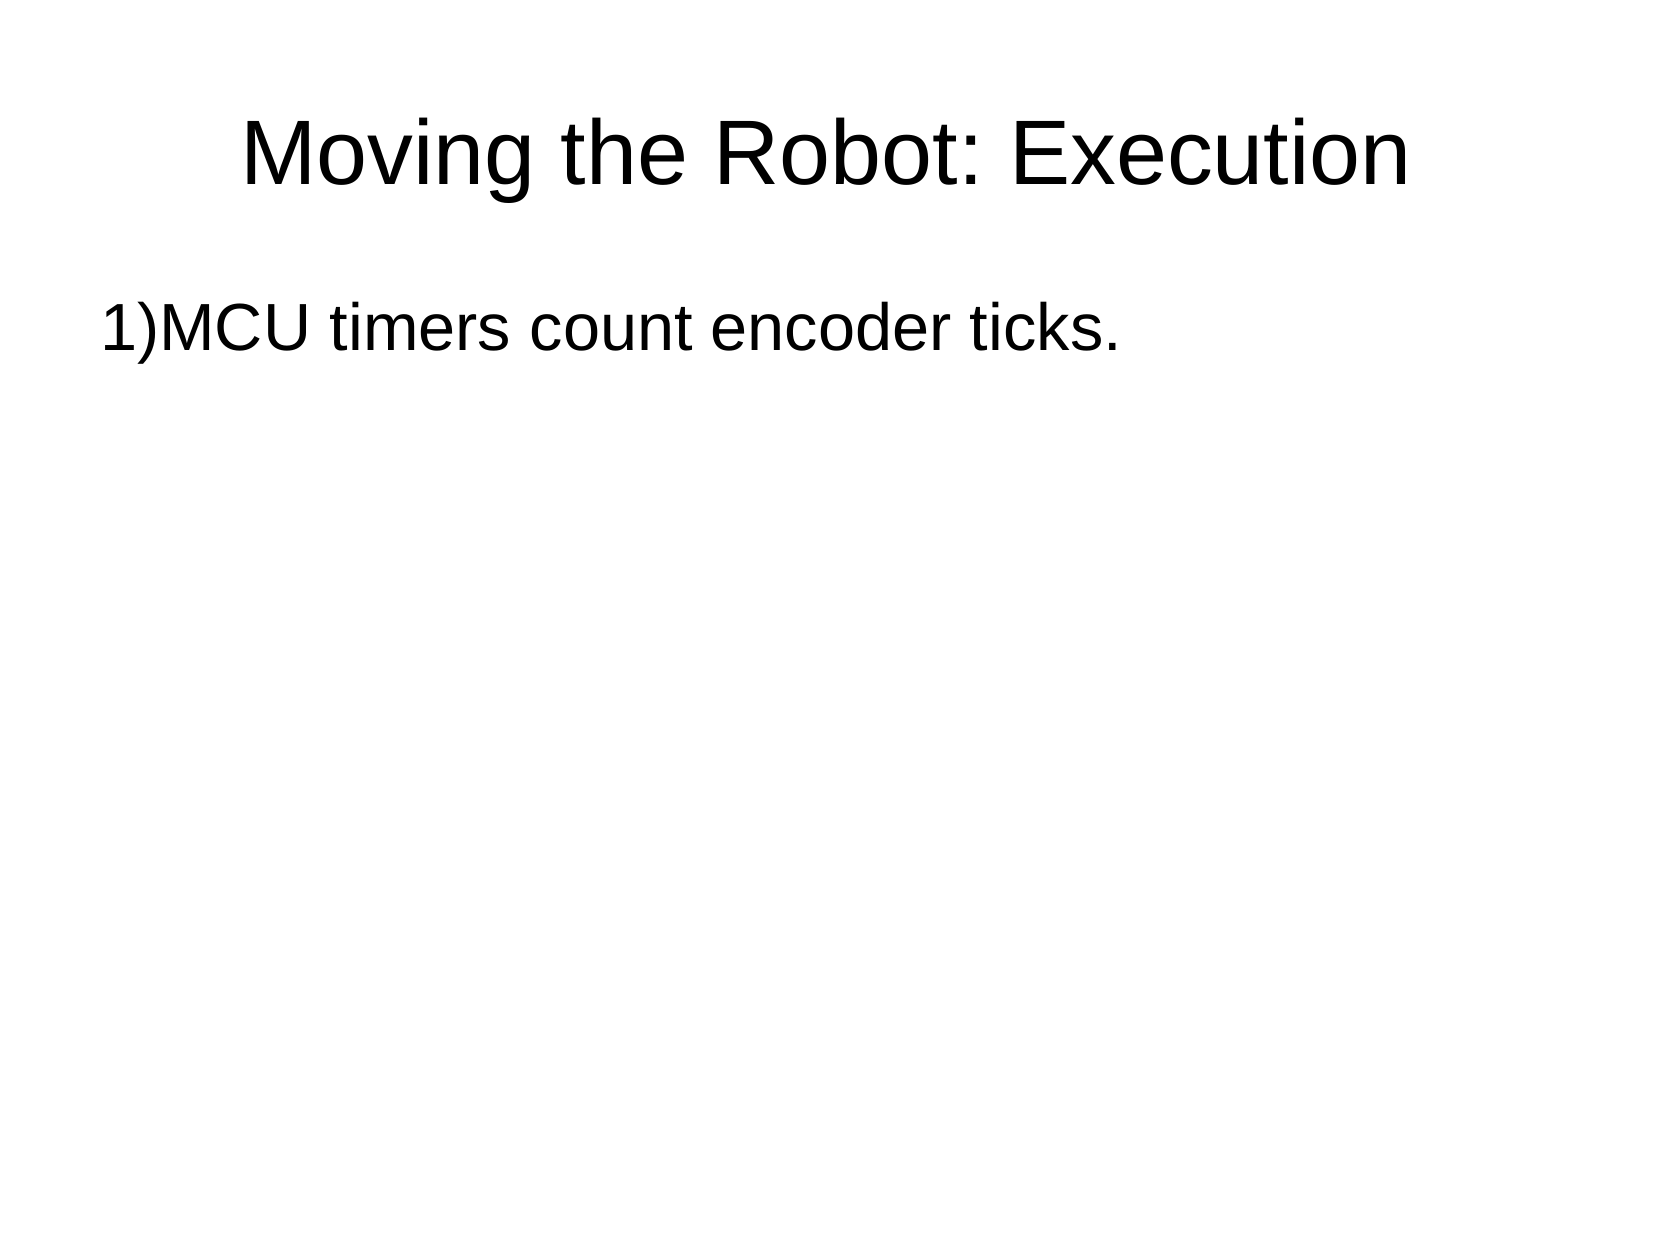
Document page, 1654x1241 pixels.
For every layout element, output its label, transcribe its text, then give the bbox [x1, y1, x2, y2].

title Moving the Robot: Execution [82, 49, 1571, 257]
list MCU timers count encoder ticks. [82, 290, 1571, 1010]
